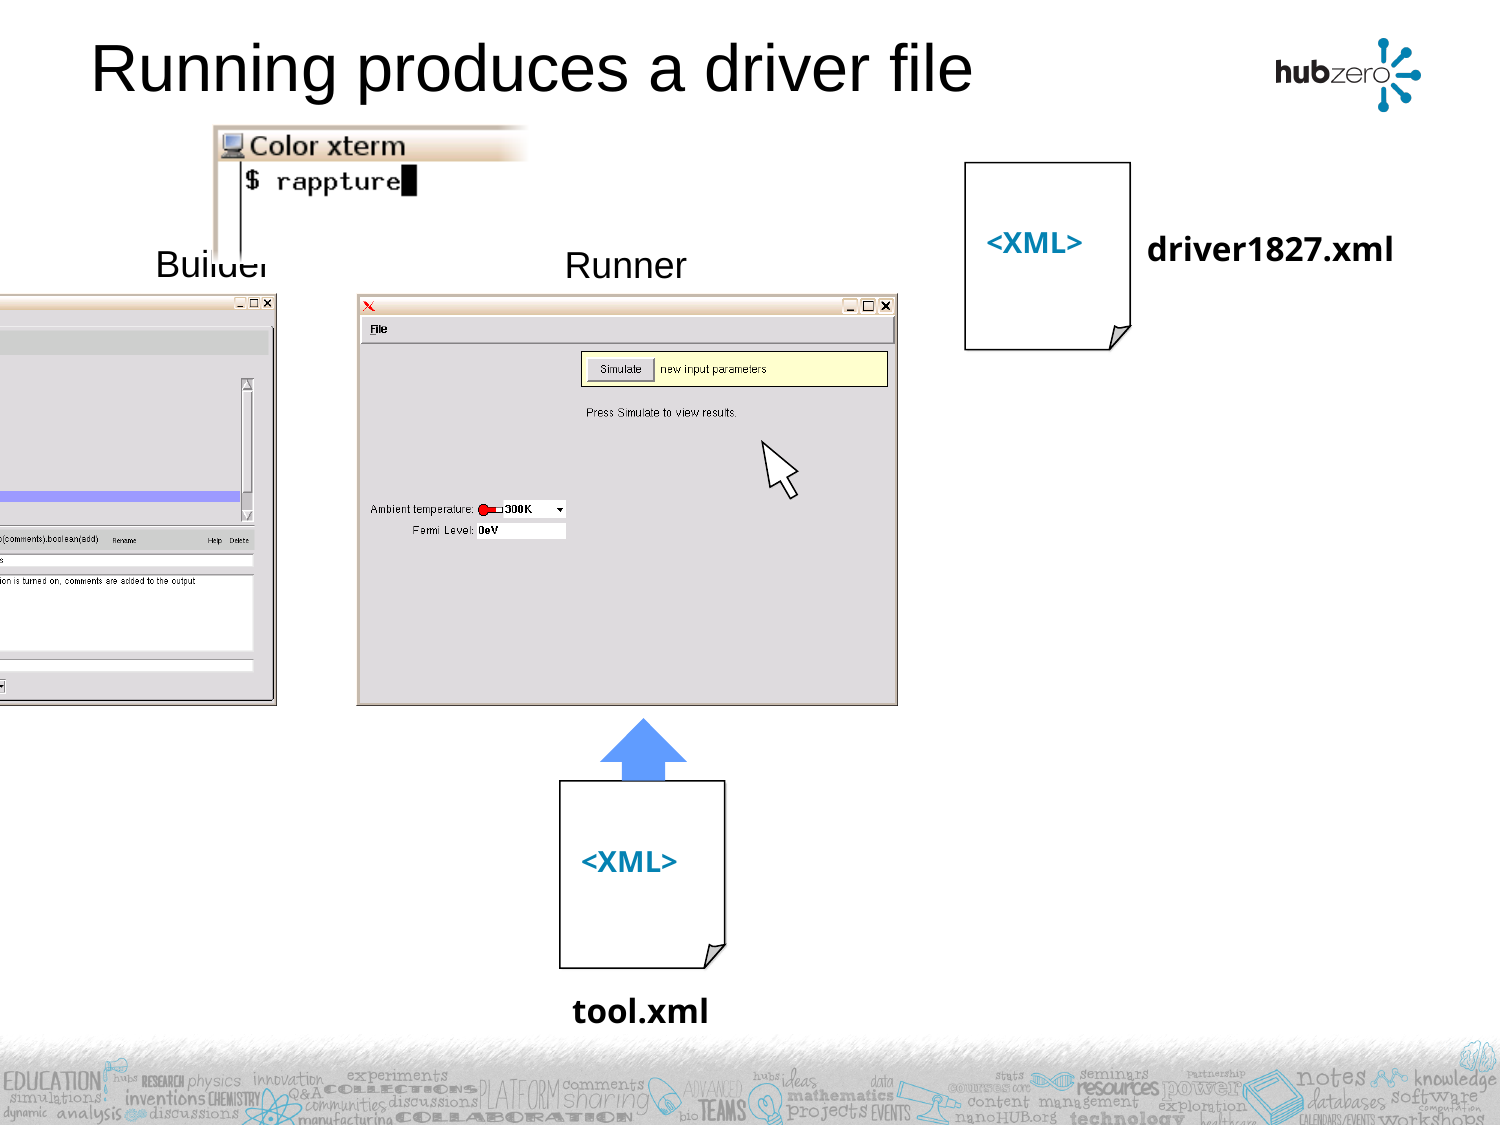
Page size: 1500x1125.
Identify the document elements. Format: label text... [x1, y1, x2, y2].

text_box Builder [140, 232, 287, 294]
picture [0, 1034, 1500, 1125]
picture [1272, 35, 1424, 115]
text_box [559, 718, 725, 969]
text_box Running produces a driver file [75, 12, 1249, 118]
text_box driver1827.xml [1132, 220, 1410, 276]
picture [0, 293, 277, 707]
picture [212, 124, 530, 265]
text_box [965, 162, 1131, 350]
text_box <XML> [566, 835, 694, 887]
text_box <XML> [971, 217, 1099, 268]
text_box Runner [549, 233, 702, 294]
picture [356, 293, 898, 707]
text_box tool.xml [557, 982, 725, 1039]
text_box [762, 441, 798, 499]
